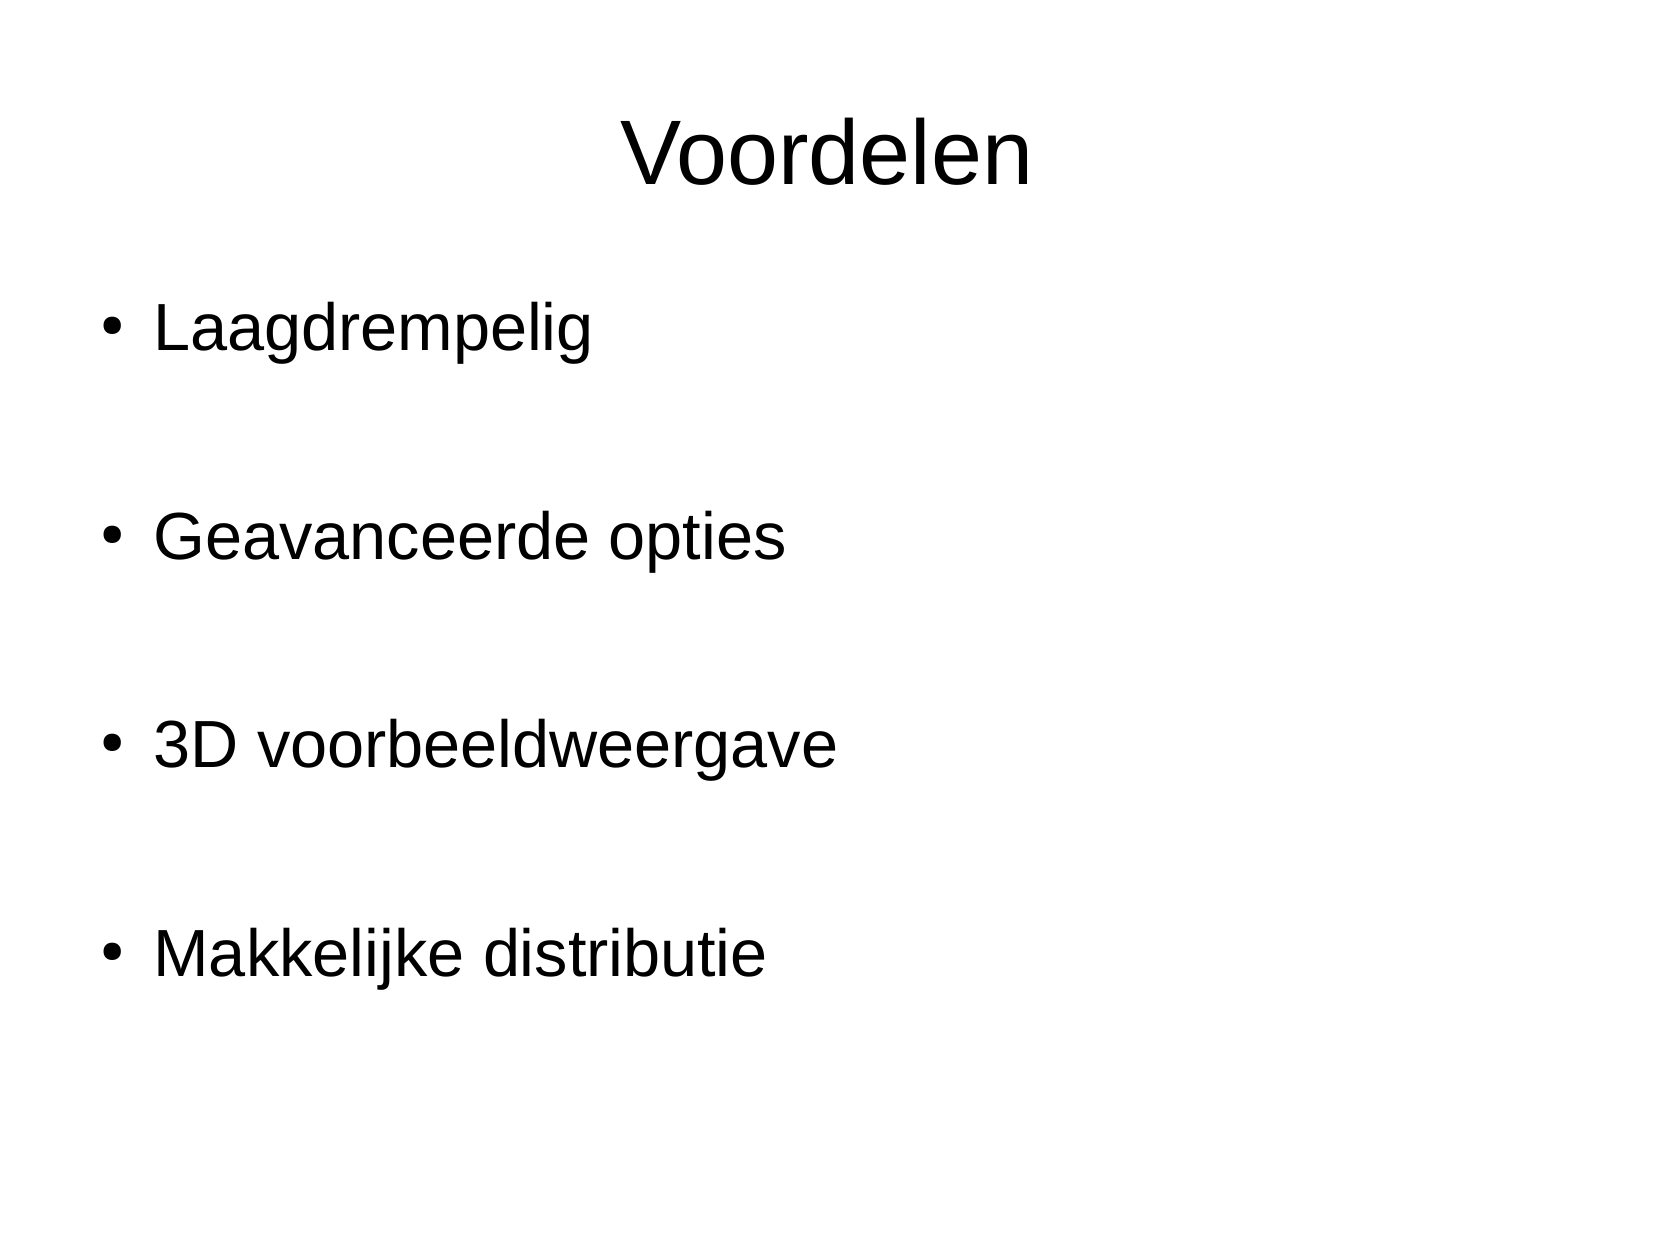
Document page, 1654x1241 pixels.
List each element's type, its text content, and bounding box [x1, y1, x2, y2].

list Laagdrempelig Geavanceerde opties 3D voorbeeldweergave Makkelijke distributie [82, 290, 1576, 1010]
title Voordelen [82, 49, 1571, 257]
